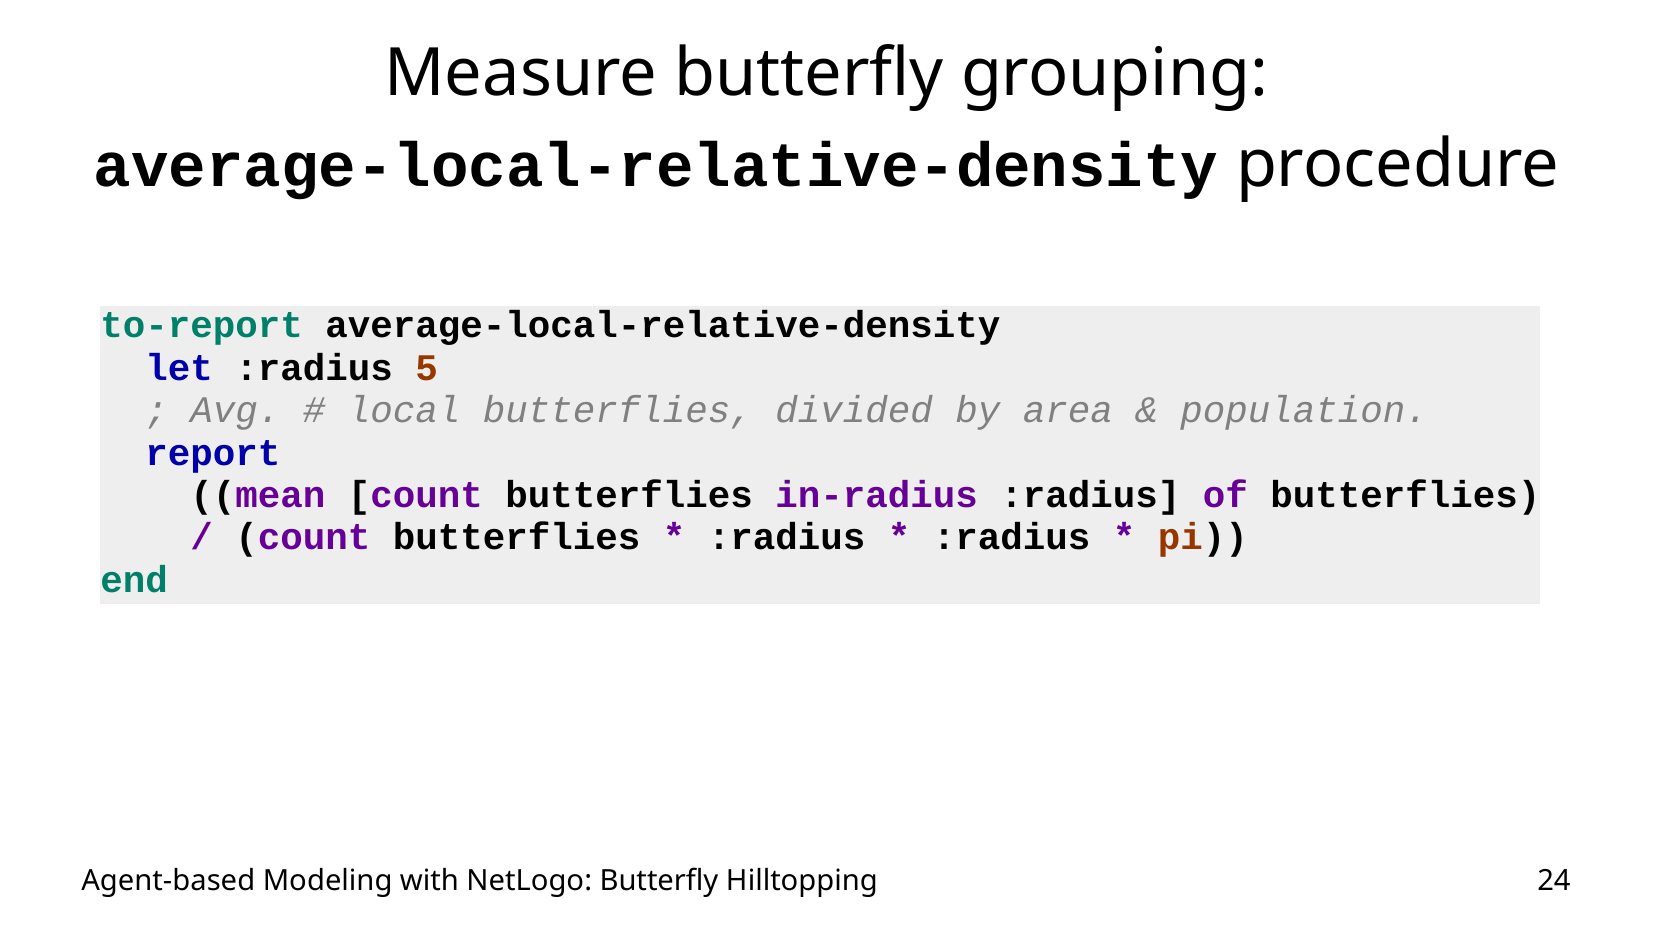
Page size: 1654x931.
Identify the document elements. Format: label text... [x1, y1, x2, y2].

list to-report average-local-relative-density let :radius 5 ; Avg. # local butterflies, divided by area & population. report ((mean [count butterflies in-radius :radius] of butterflies) / (count butterflies * :radius * :radius * pi)) end [100, 306, 1589, 846]
title Measure butterfly grouping: average-local-relative-density procedure [82, 32, 1571, 198]
